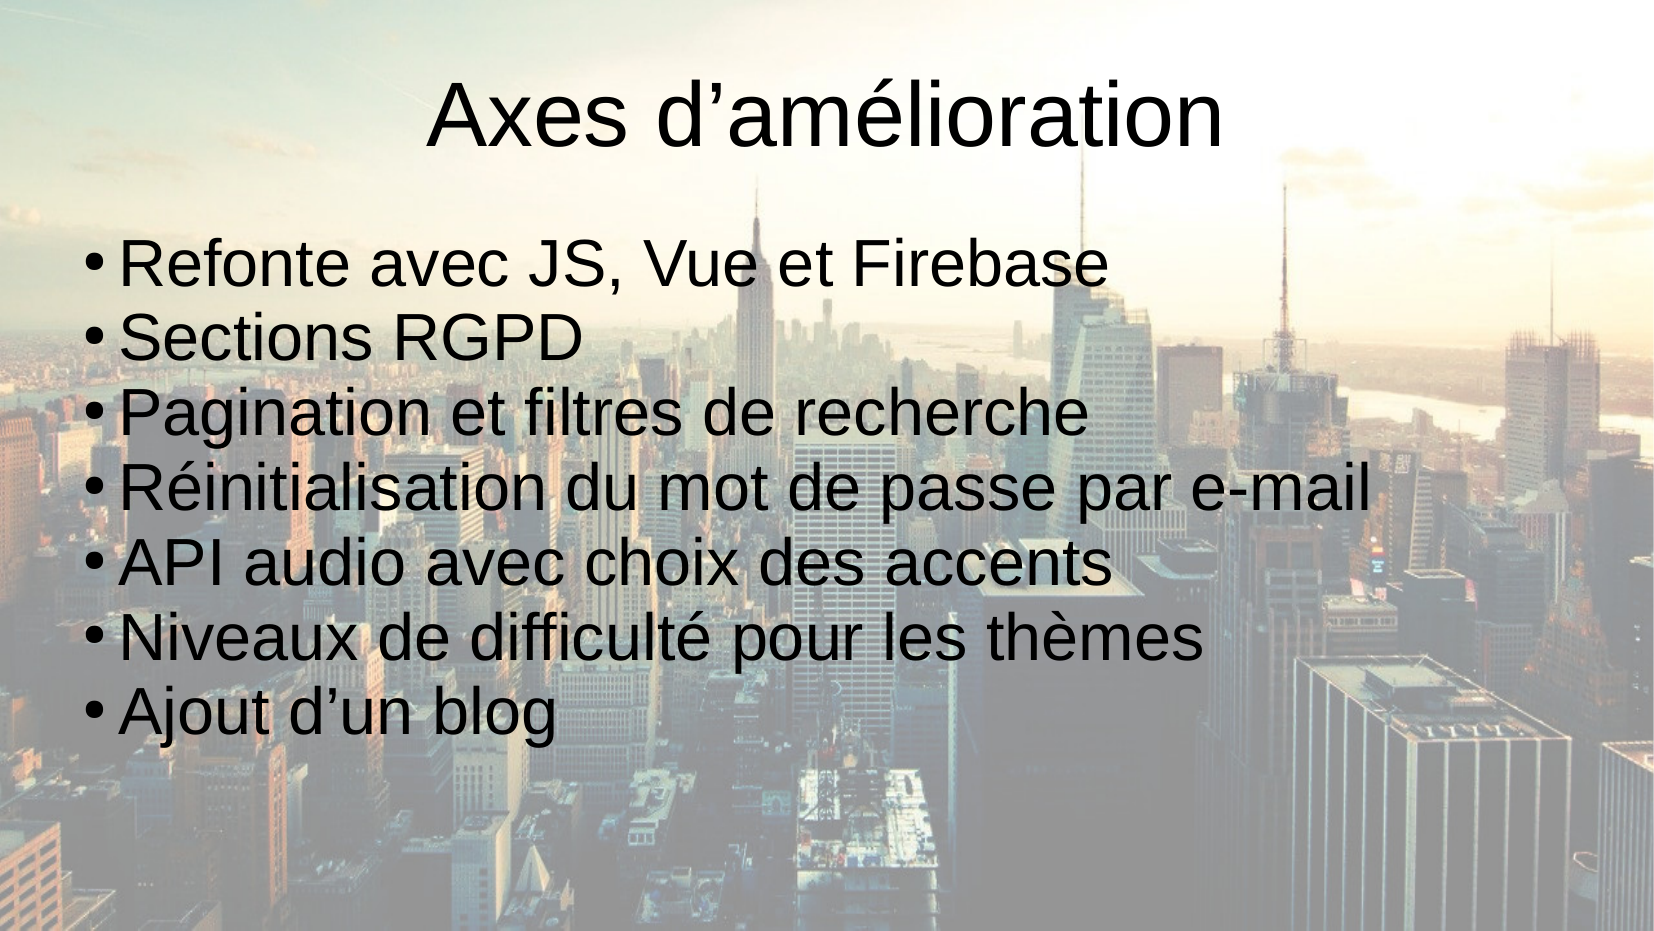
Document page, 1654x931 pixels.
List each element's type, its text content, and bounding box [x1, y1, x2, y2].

title Axes d’amélioration [82, 37, 1571, 193]
subtitle Refonte avec JS, Vue et Firebase Sections RGPD Pagination et filtres de recherche Réinitialisation du mot de passe par e-mail API audio avec choix des accents Niveaux de difficulté pour les thèmes Ajout d’un blog [82, 217, 1571, 758]
picture [0, 0, 1654, 931]
